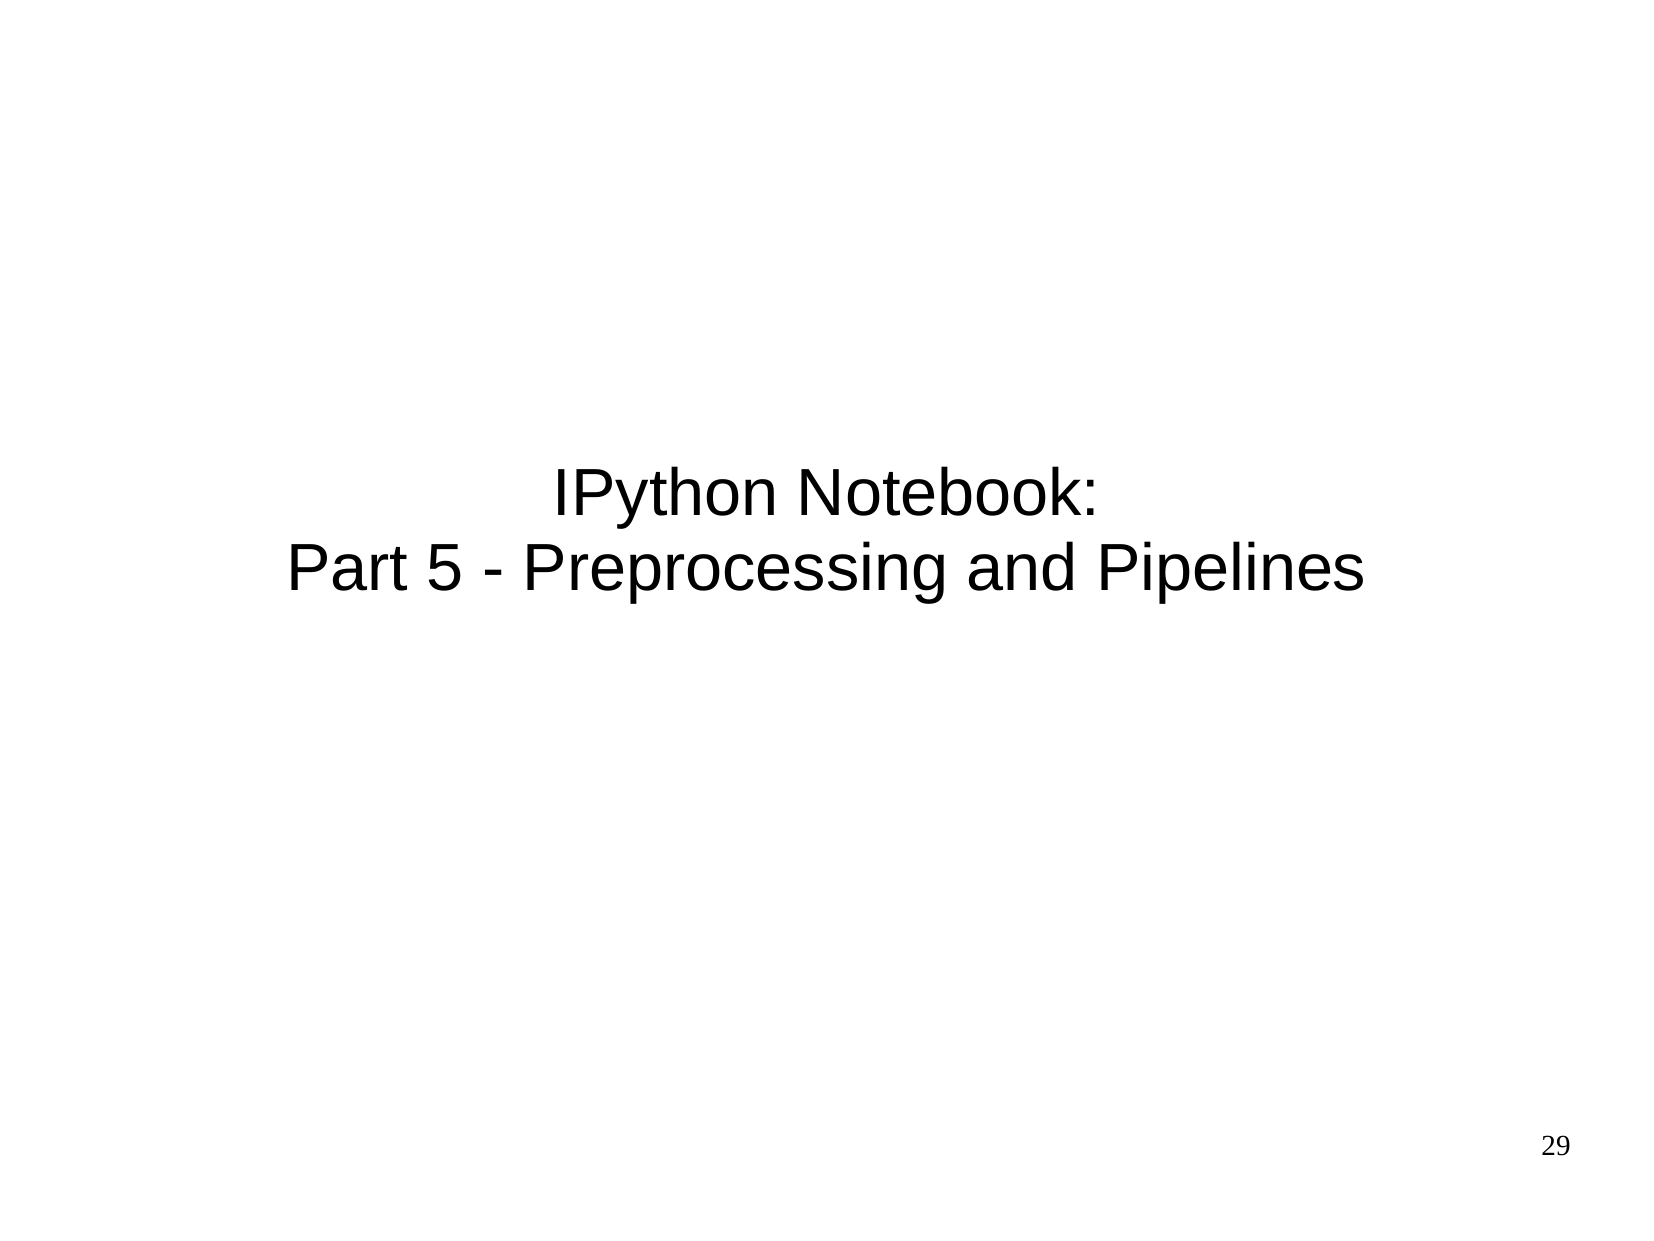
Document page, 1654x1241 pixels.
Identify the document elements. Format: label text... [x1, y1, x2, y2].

text_box IPython Notebook: Part 5 - Preprocessing and Pipelines [82, 49, 1571, 1010]
